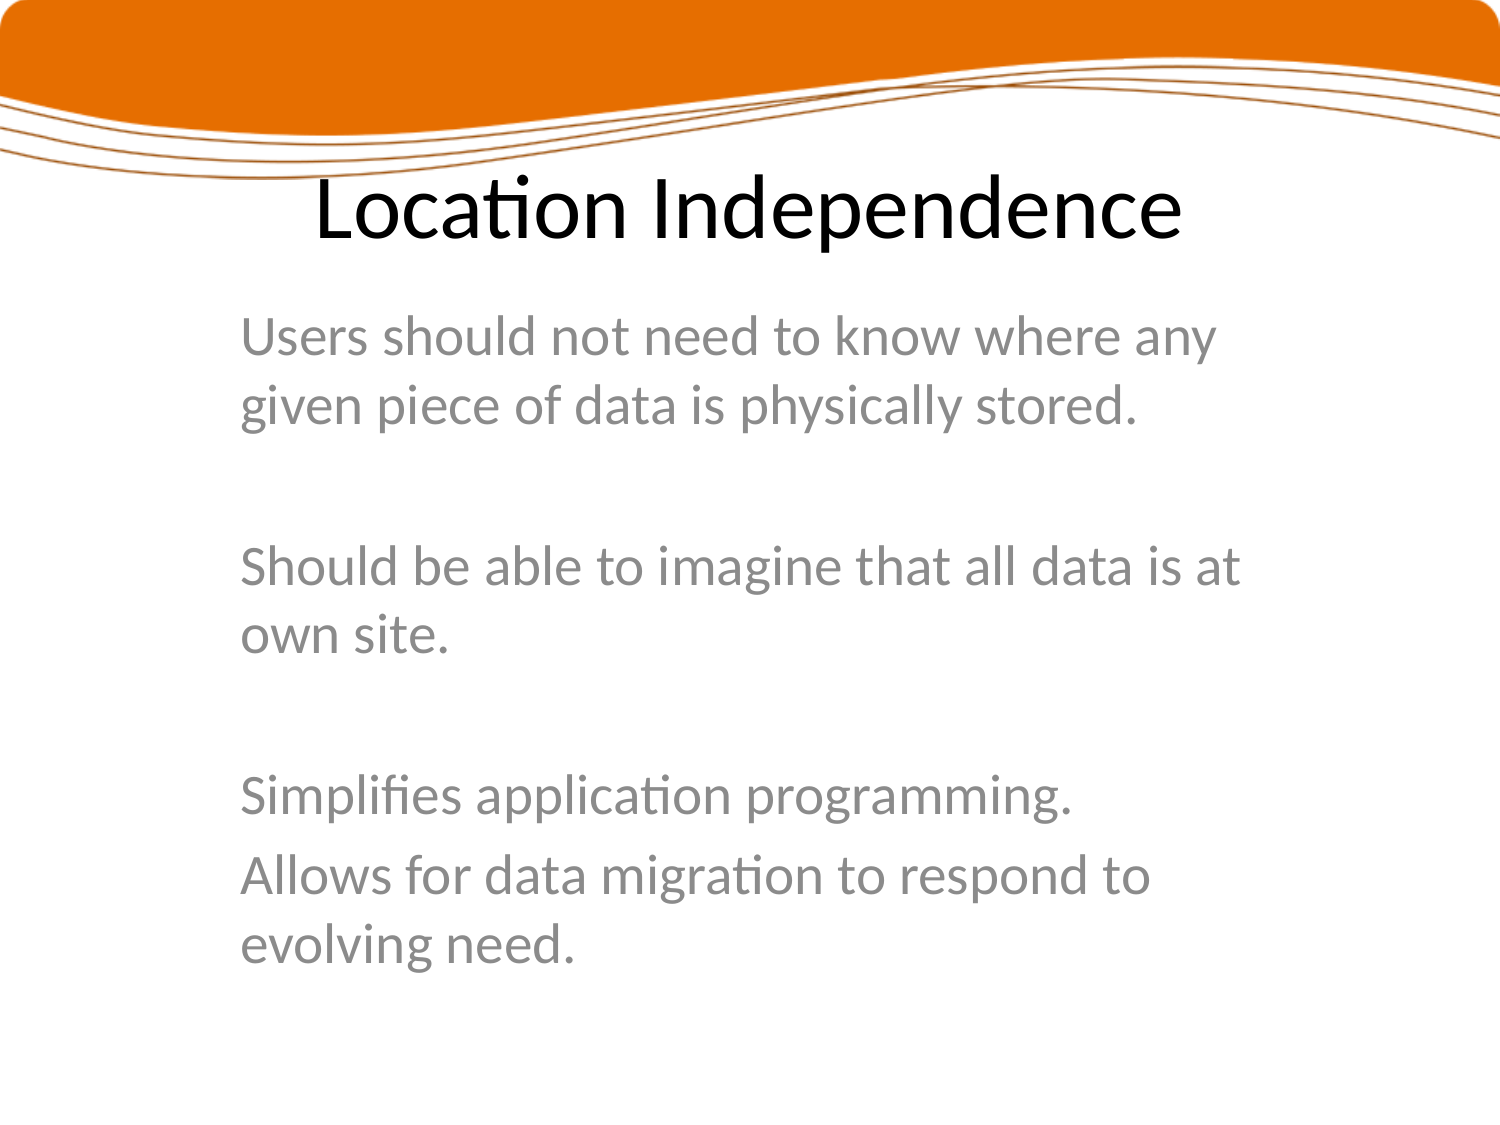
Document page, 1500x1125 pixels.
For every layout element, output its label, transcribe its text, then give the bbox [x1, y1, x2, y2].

picture [0, 0, 1500, 180]
title Location Independence [75, 125, 1425, 279]
subtitle Users should not need to know where any given piece of data is physically stored. Should be able to imagine that all data is at own site. Simplifies application programming. Allows for data migration to respond to evolving need. [225, 290, 1275, 988]
